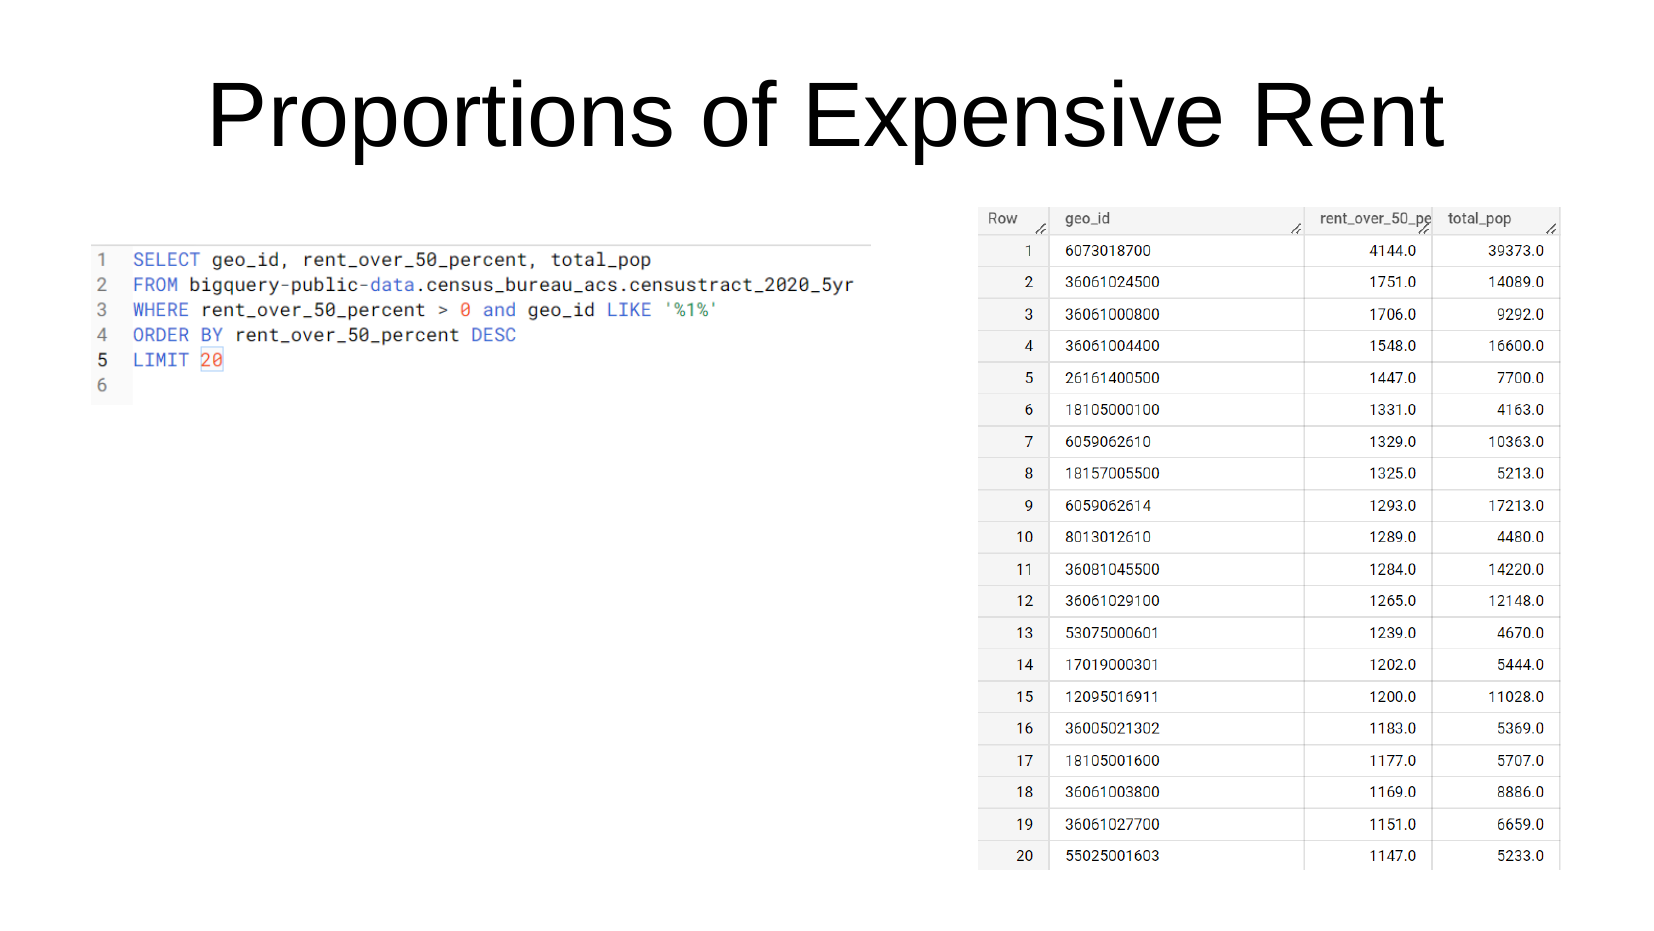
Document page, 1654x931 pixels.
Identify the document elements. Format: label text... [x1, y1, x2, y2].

picture [91, 244, 871, 406]
picture [978, 207, 1561, 871]
title Proportions of Expensive Rent [82, 37, 1571, 193]
